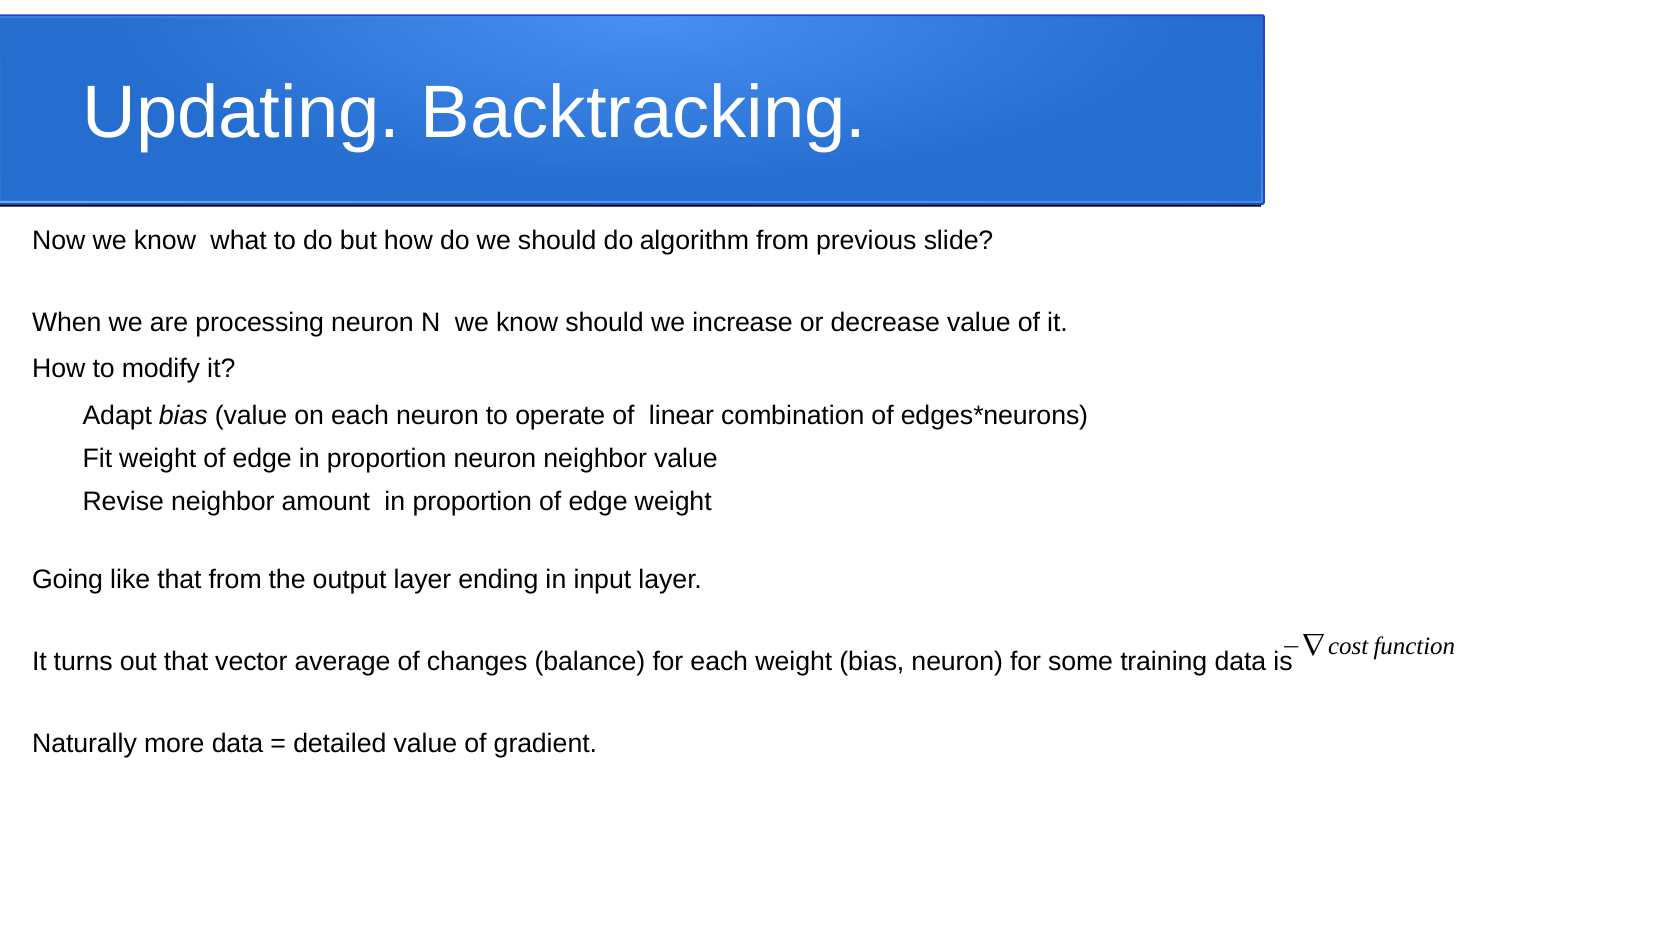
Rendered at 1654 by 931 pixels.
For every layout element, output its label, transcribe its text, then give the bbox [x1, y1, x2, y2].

list Now we know what to do but how do we should do algorithm from previous slide? When we are processing neuron N we know should we increase or decrease value of it. How to modify it? Adapt bias (value on each neuron to operate of linear combination of edges*neurons) Fit weight of edge in proportion neuron neighbor value Revise neighbor amount in proportion of edge weight Going like that from the output layer ending in input layer. It turns out that vector average of changes (balance) for each weight (bias, neuron) for some training data is Naturally more data = detailed value of gradient. [0, 225, 1471, 766]
chart [1275, 632, 1462, 661]
title Updating. Backtracking. [82, 35, 1235, 189]
